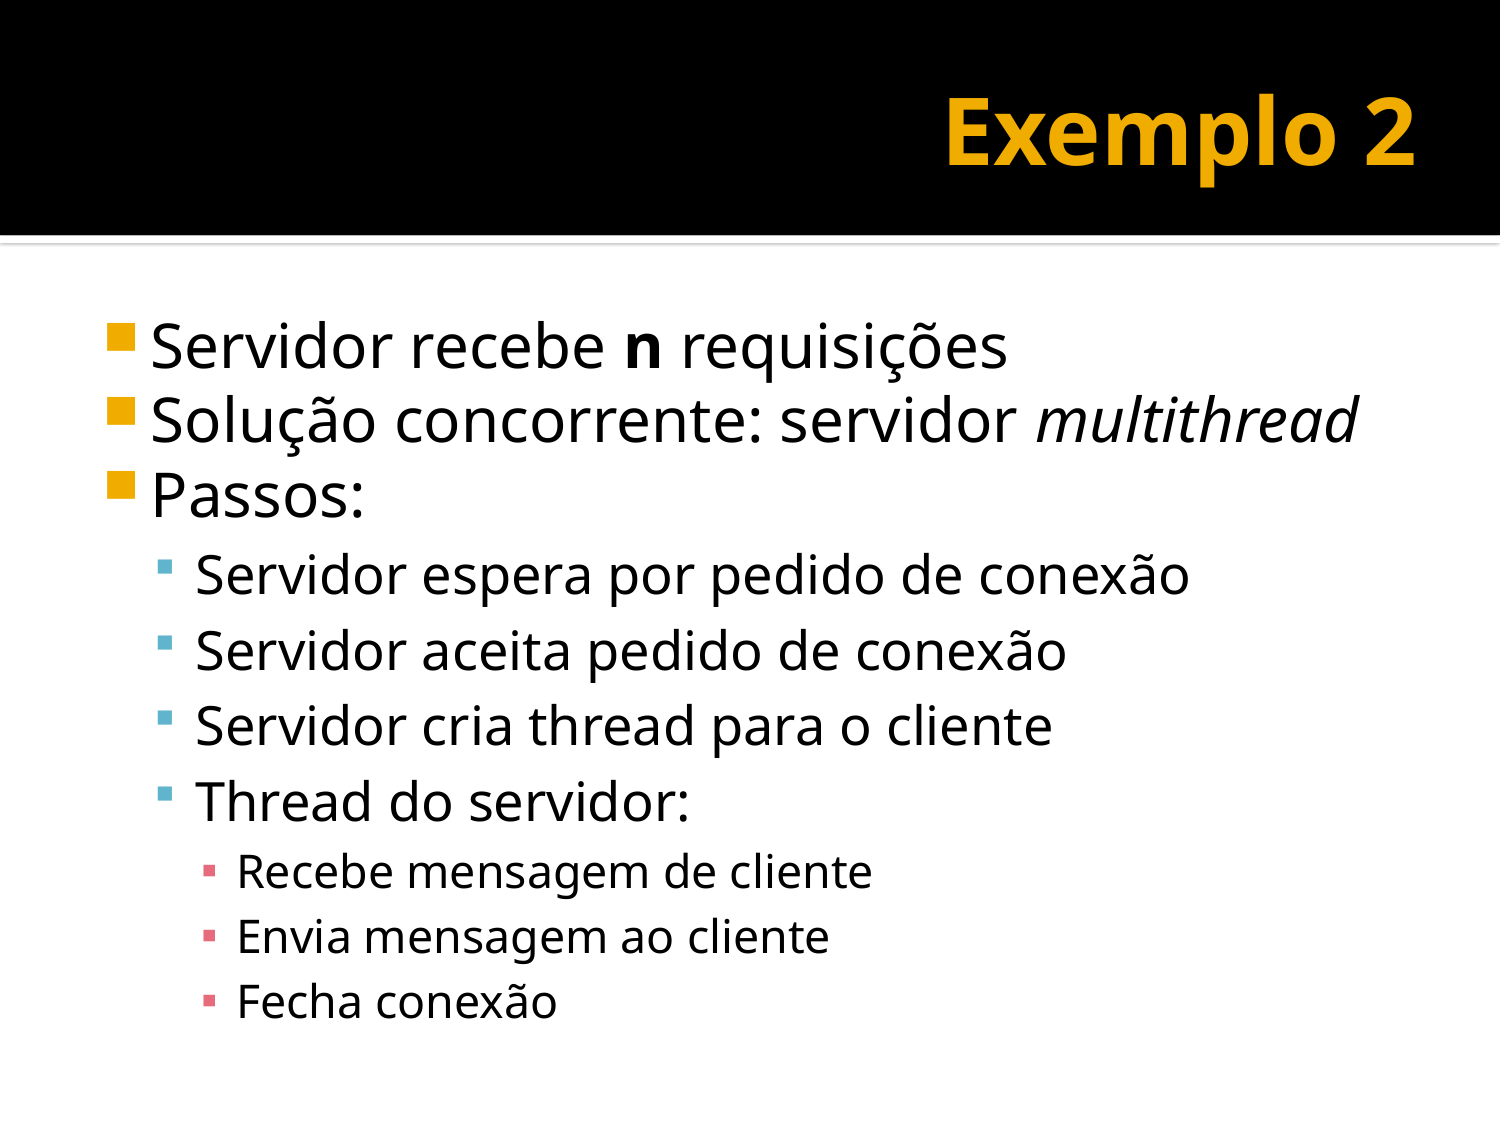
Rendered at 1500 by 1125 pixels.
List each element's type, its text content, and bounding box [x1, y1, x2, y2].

list Servidor recebe n requisições Solução concorrente: servidor multithread Passos: Servidor espera por pedido de conexão Servidor aceita pedido de conexão Servidor cria thread para o cliente Thread do servidor: Recebe mensagem de cliente Envia mensagem ao cliente Fecha conexão [75, 291, 1425, 1050]
title Exemplo 2 [75, 25, 1425, 231]
